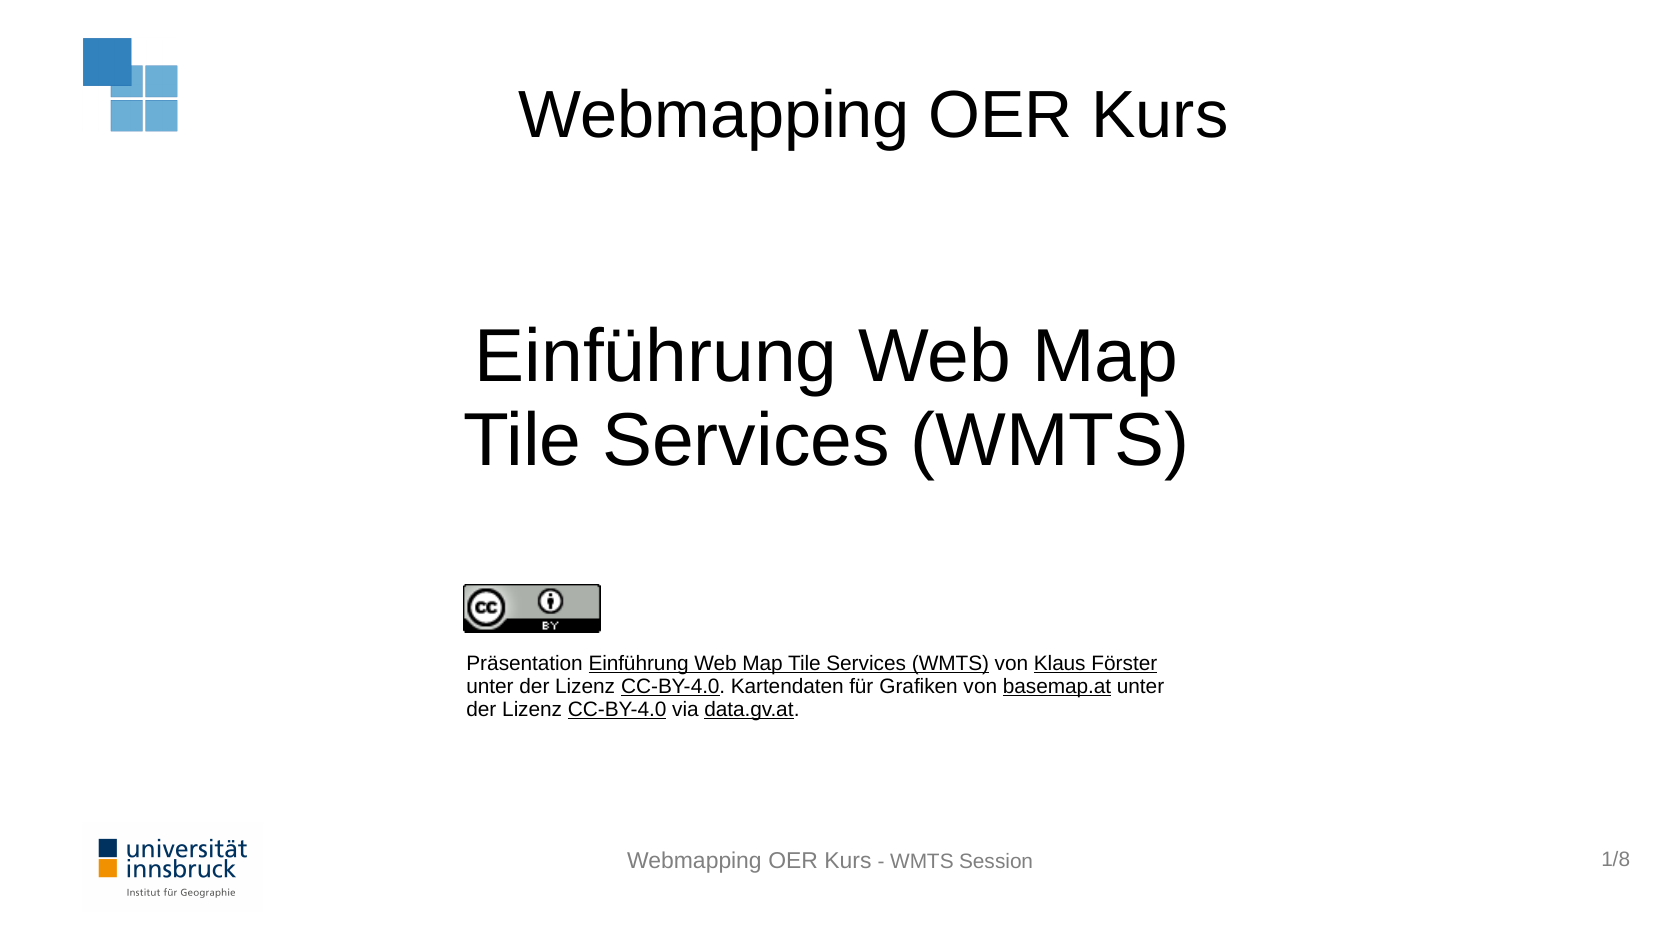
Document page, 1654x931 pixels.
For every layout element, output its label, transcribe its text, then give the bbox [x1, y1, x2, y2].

picture [82, 37, 178, 132]
text_box Einführung Web Map Tile Services (WMTS) [427, 305, 1227, 489]
title Webmapping OER Kurs [206, 37, 1542, 193]
text_box Präsentation Einführung Web Map Tile Services (WMTS) von Klaus Förster unter der Lizenz CC-BY-4.0. Kartendaten für Grafiken von basemap.at unter der Lizenz CC-BY-4.0 via data.gv.at. [451, 644, 1202, 753]
picture [82, 822, 263, 912]
picture [463, 584, 601, 634]
